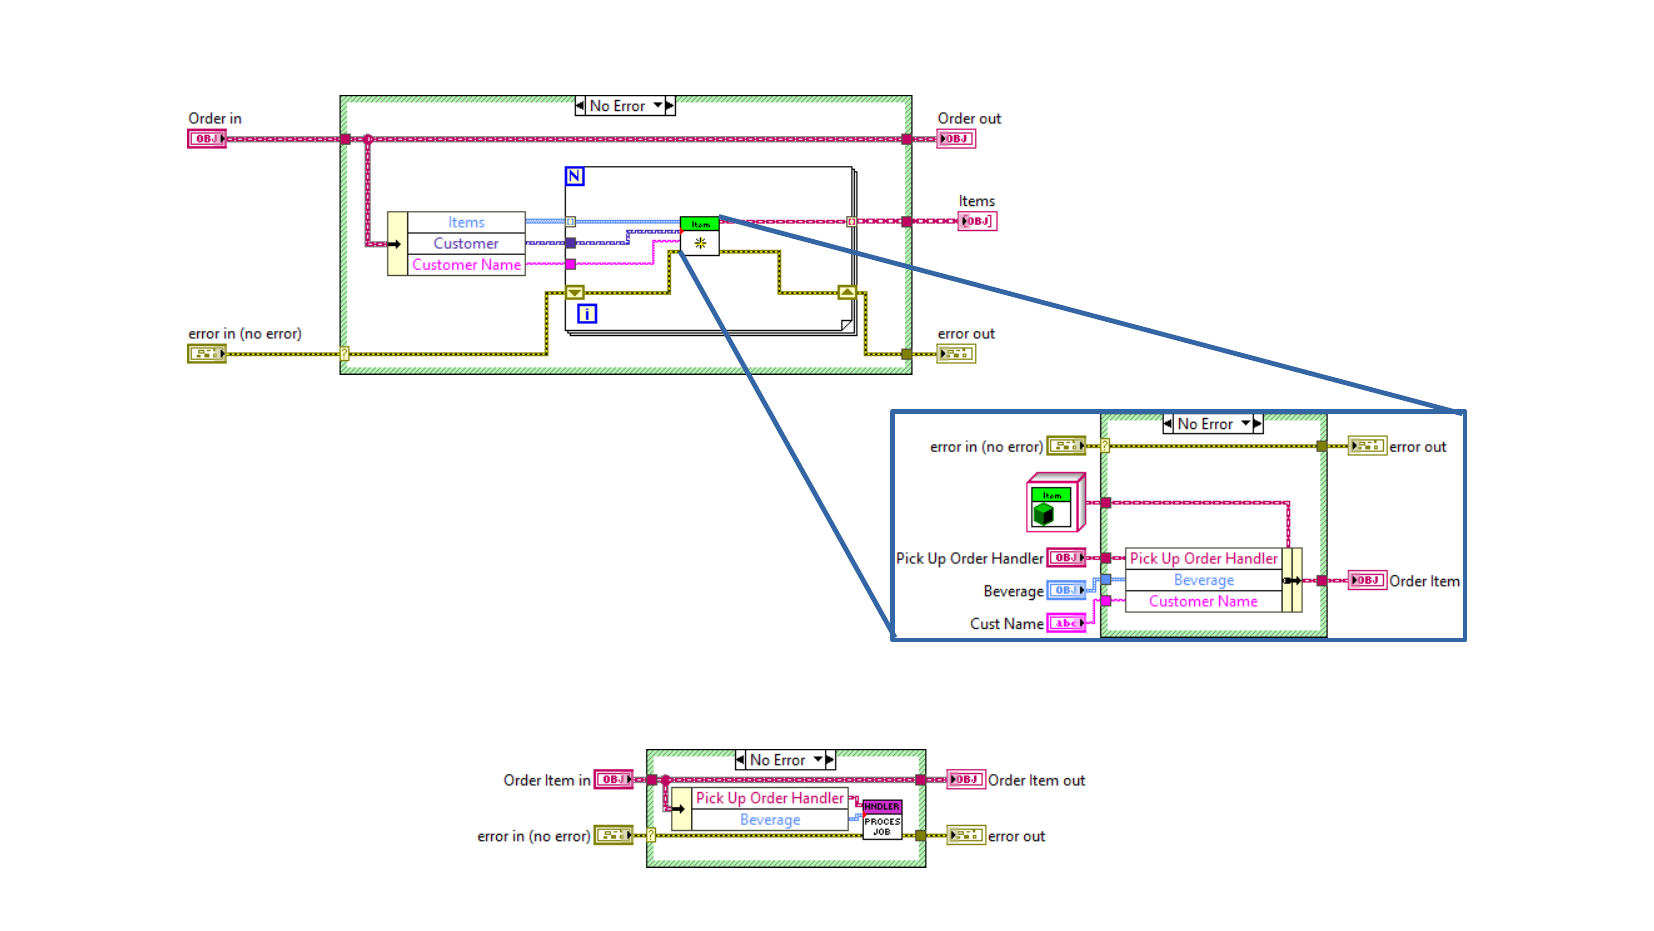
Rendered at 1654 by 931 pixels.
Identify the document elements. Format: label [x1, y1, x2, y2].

picture [476, 749, 1088, 868]
picture [895, 413, 1463, 638]
picture [187, 95, 1004, 376]
